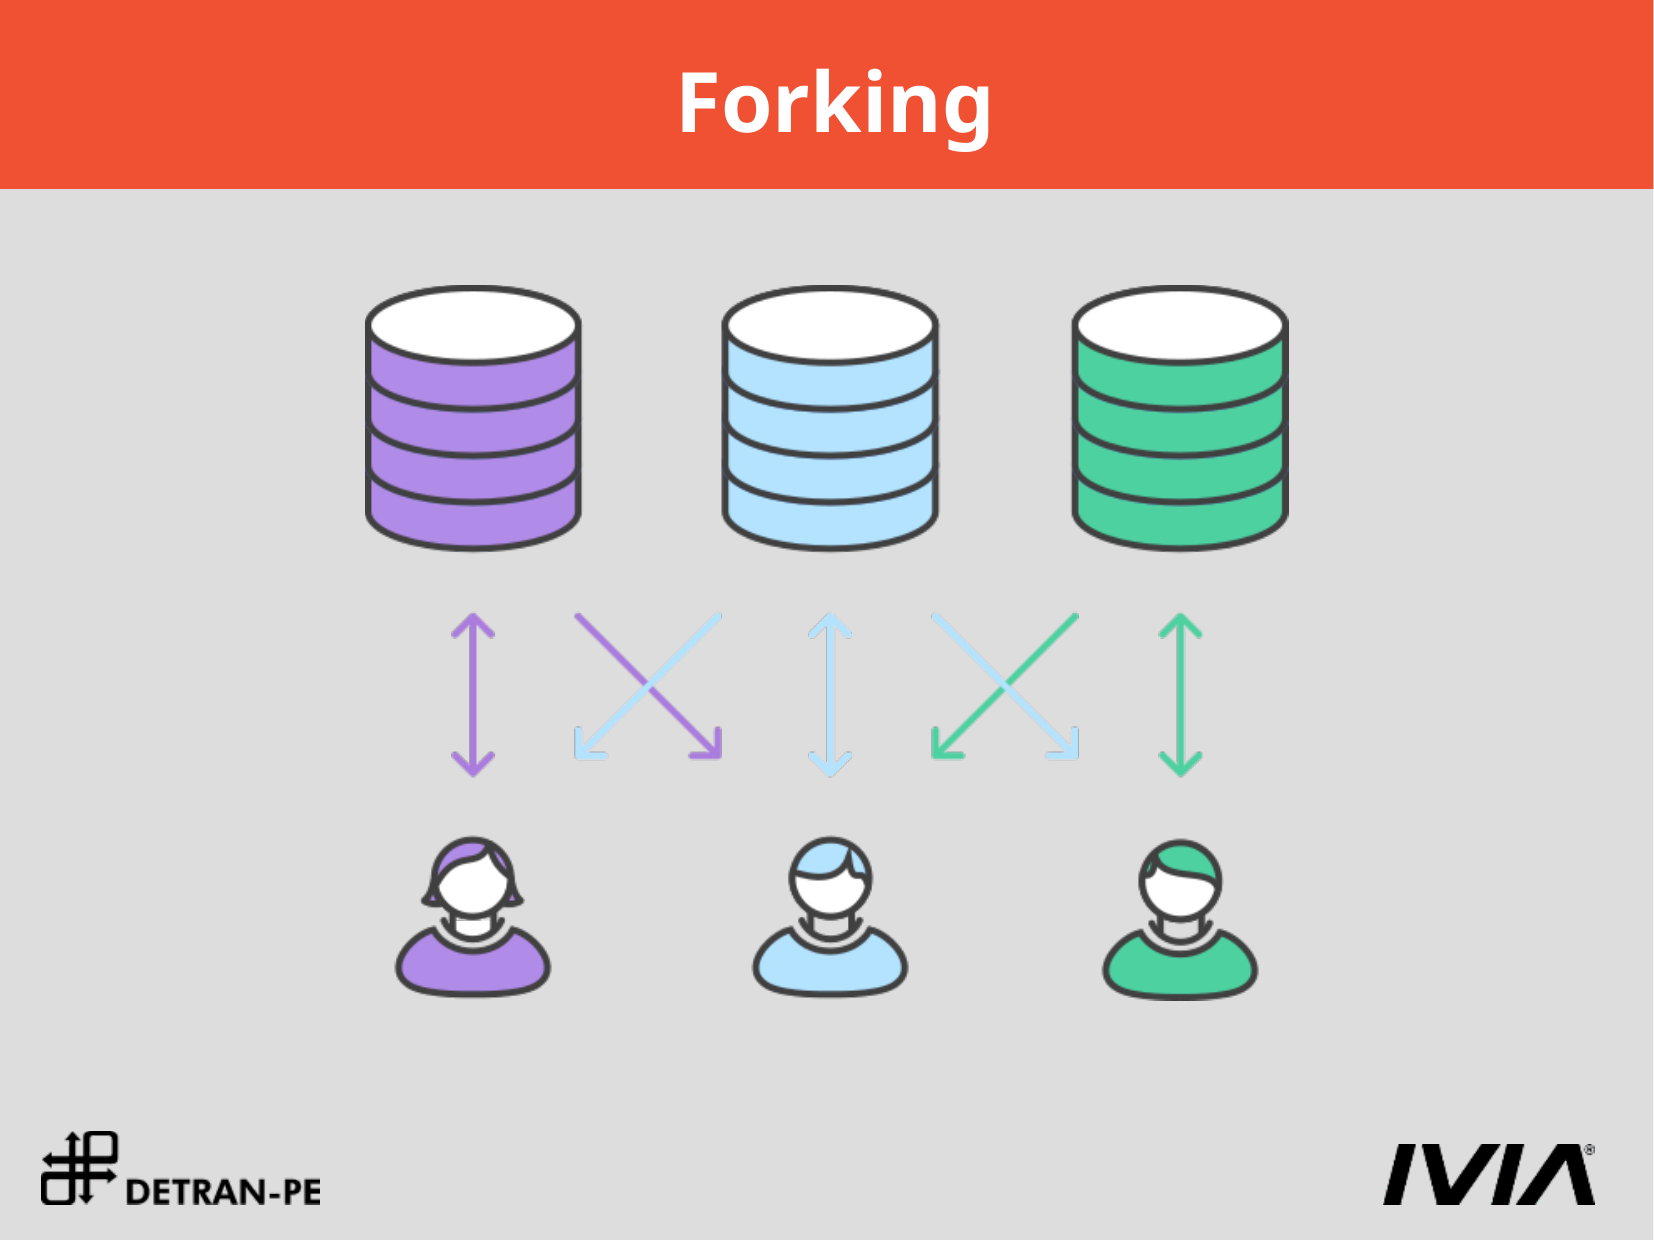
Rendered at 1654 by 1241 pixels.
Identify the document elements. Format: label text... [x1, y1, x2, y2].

text_box [0, 0, 1654, 189]
picture [1383, 1144, 1595, 1205]
picture [41, 1131, 320, 1205]
title Forking [70, 35, 1601, 166]
picture [365, 285, 1289, 1001]
